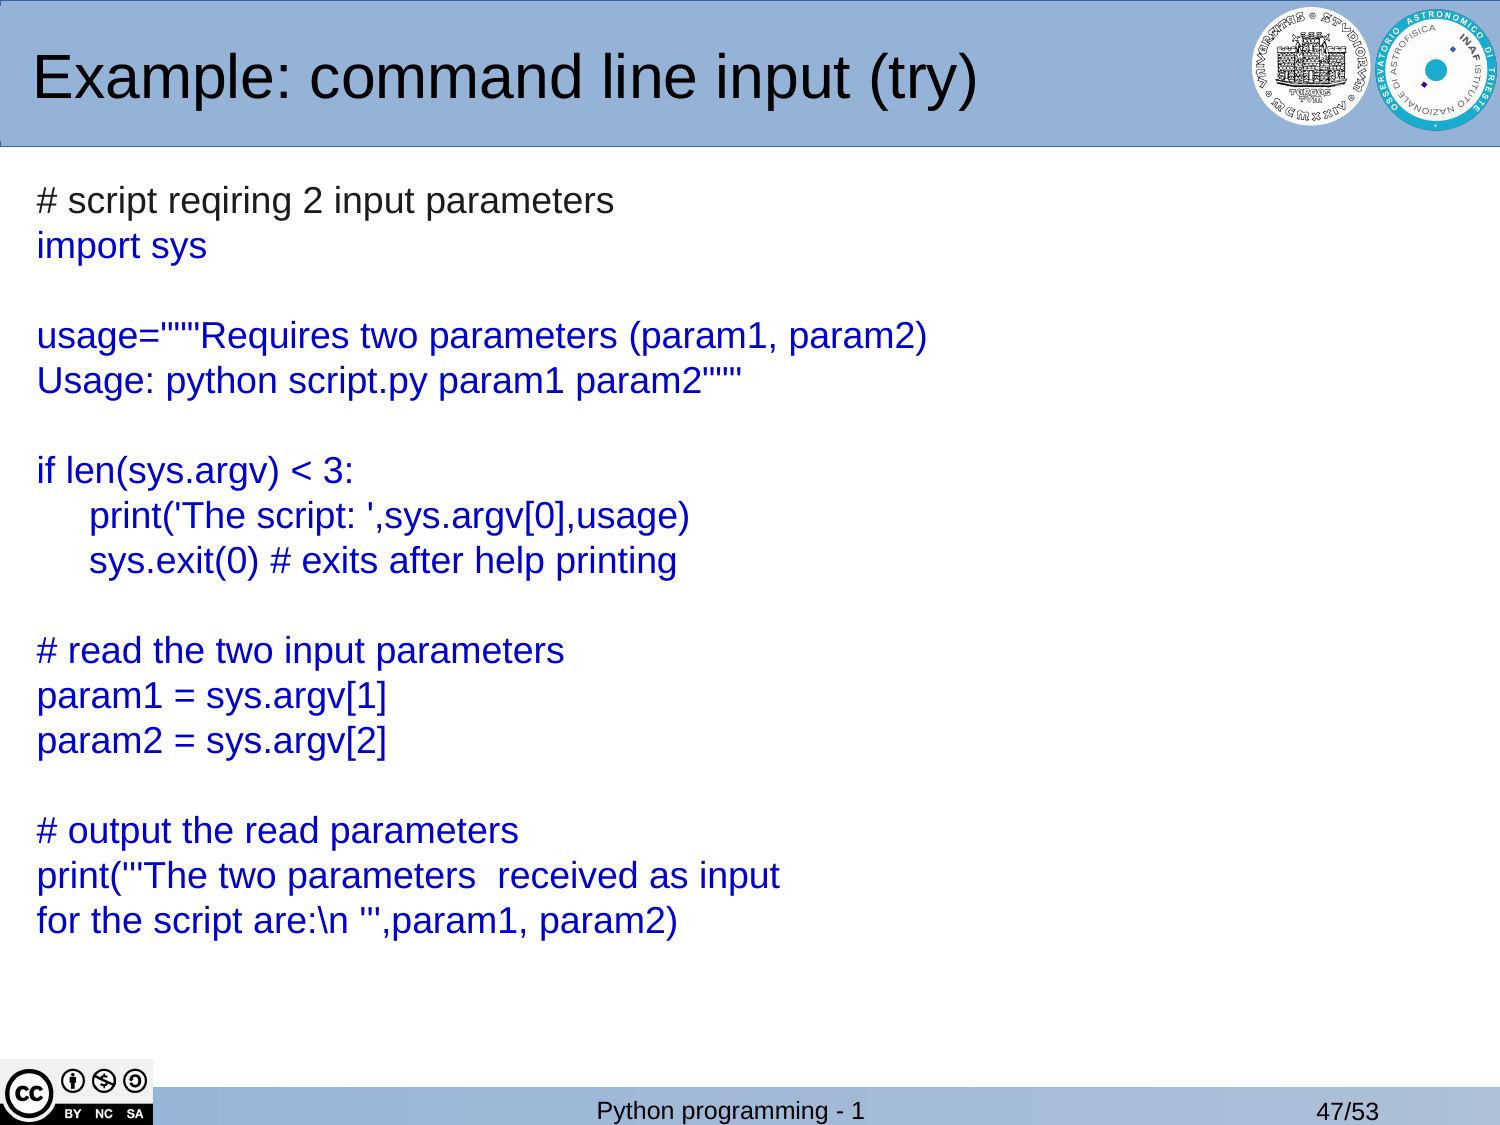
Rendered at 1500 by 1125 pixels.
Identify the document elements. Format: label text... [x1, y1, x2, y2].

text_box Example: command line input (try) [0, 5, 1243, 141]
picture [1252, 0, 1500, 156]
list # script reqiring 2 input parameters import sys usage="""Requires two parameters (param1, param2) Usage: python script.py param1 param2""" if len(sys.argv) < 3: print('The script: ',sys.argv[0],usage) sys.exit(0) # exits after help printing # read the two input parameters param1 = sys.argv[1] param2 = sys.argv[2] # output the read parameters print('''The two parameters received as input for the script are:\n ''',param1, param2) [21, 168, 1455, 1041]
picture [0, 1059, 153, 1125]
